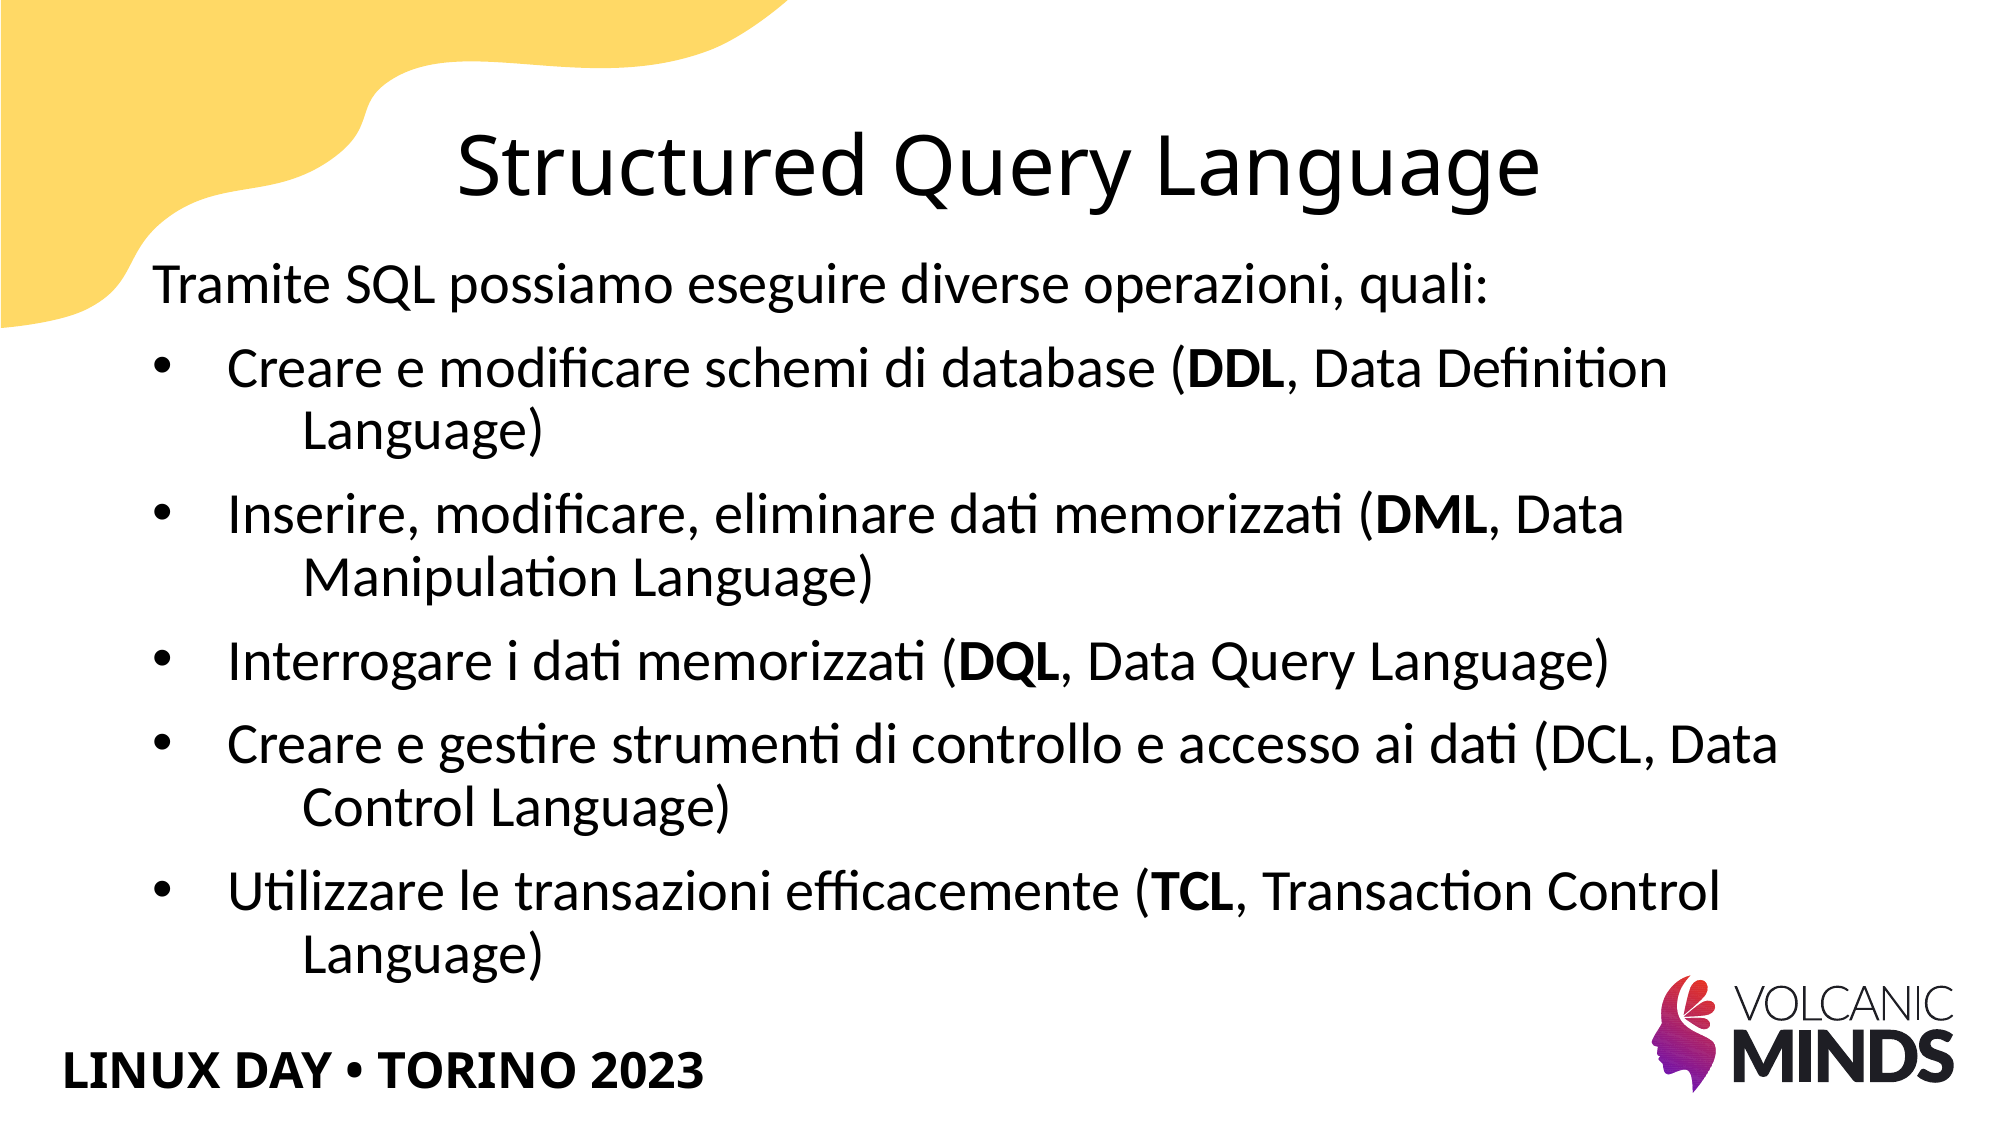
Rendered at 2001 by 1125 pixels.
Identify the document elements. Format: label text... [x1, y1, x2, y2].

title Structured Query Language [137, 59, 1863, 245]
list Tramite SQL possiamo eseguire diverse operazioni, quali: Creare e modificare schemi di database (DDL, Data Definition Language) Inserire, modificare, eliminare dati memorizzati (DML, Data Manipulation Language) Interrogare i dati memorizzati (DQL, Data Query Language) Creare e gestire strumenti di controllo e accesso ai dati (DCL, Data Control Language) Utilizzare le transazioni efficacemente (TCL, Transaction Control Language) [137, 245, 1863, 1014]
picture [0, 0, 906, 631]
picture [1651, 975, 1955, 1093]
text_box LINUX DAY • TORINO 2023 [46, 961, 1547, 1107]
